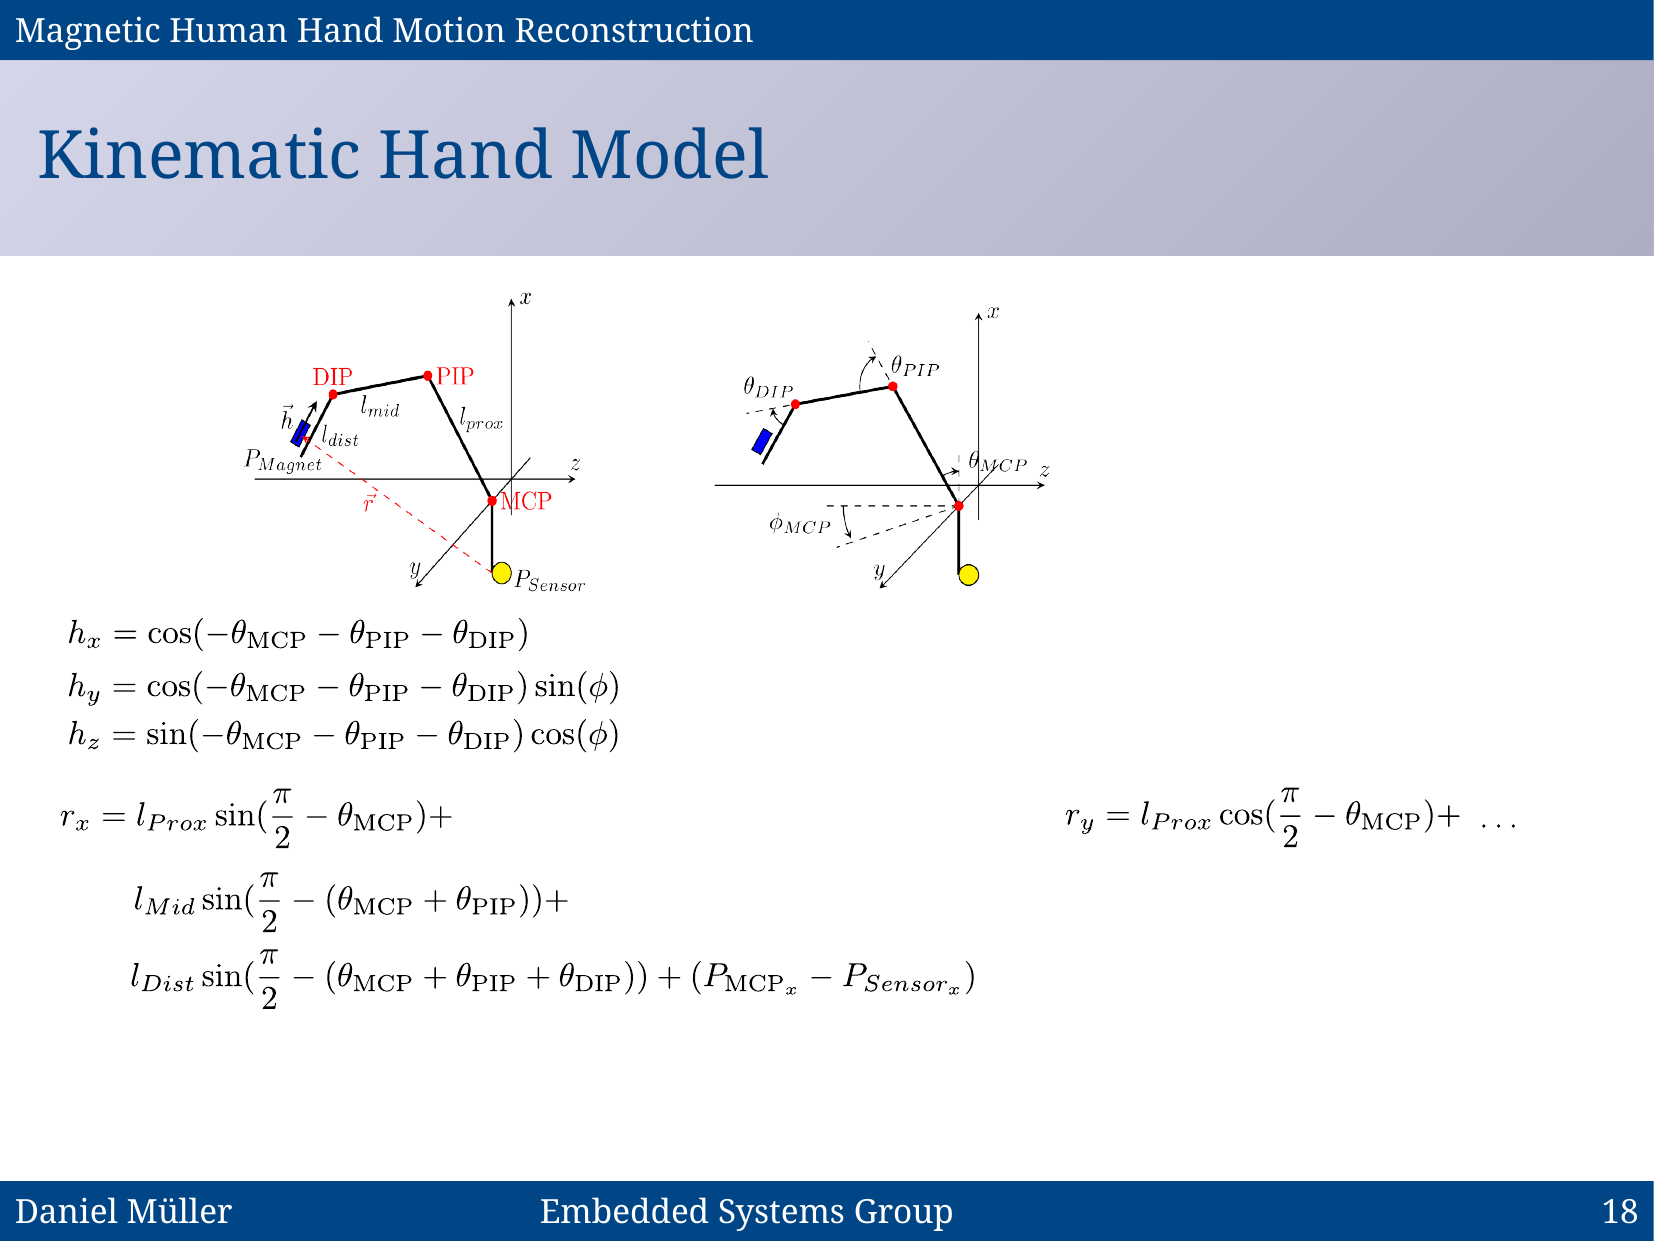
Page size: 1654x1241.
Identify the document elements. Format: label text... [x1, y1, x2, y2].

text_box [1064, 787, 1462, 848]
text_box [133, 872, 570, 933]
title Kinematic Hand Model [37, 47, 1411, 256]
text_box [59, 788, 454, 849]
text_box [130, 949, 978, 1009]
text_box [67, 719, 621, 753]
picture [235, 284, 594, 599]
text_box [67, 671, 622, 706]
text_box [1479, 819, 1519, 833]
picture [714, 299, 1058, 589]
text_box [67, 617, 530, 652]
